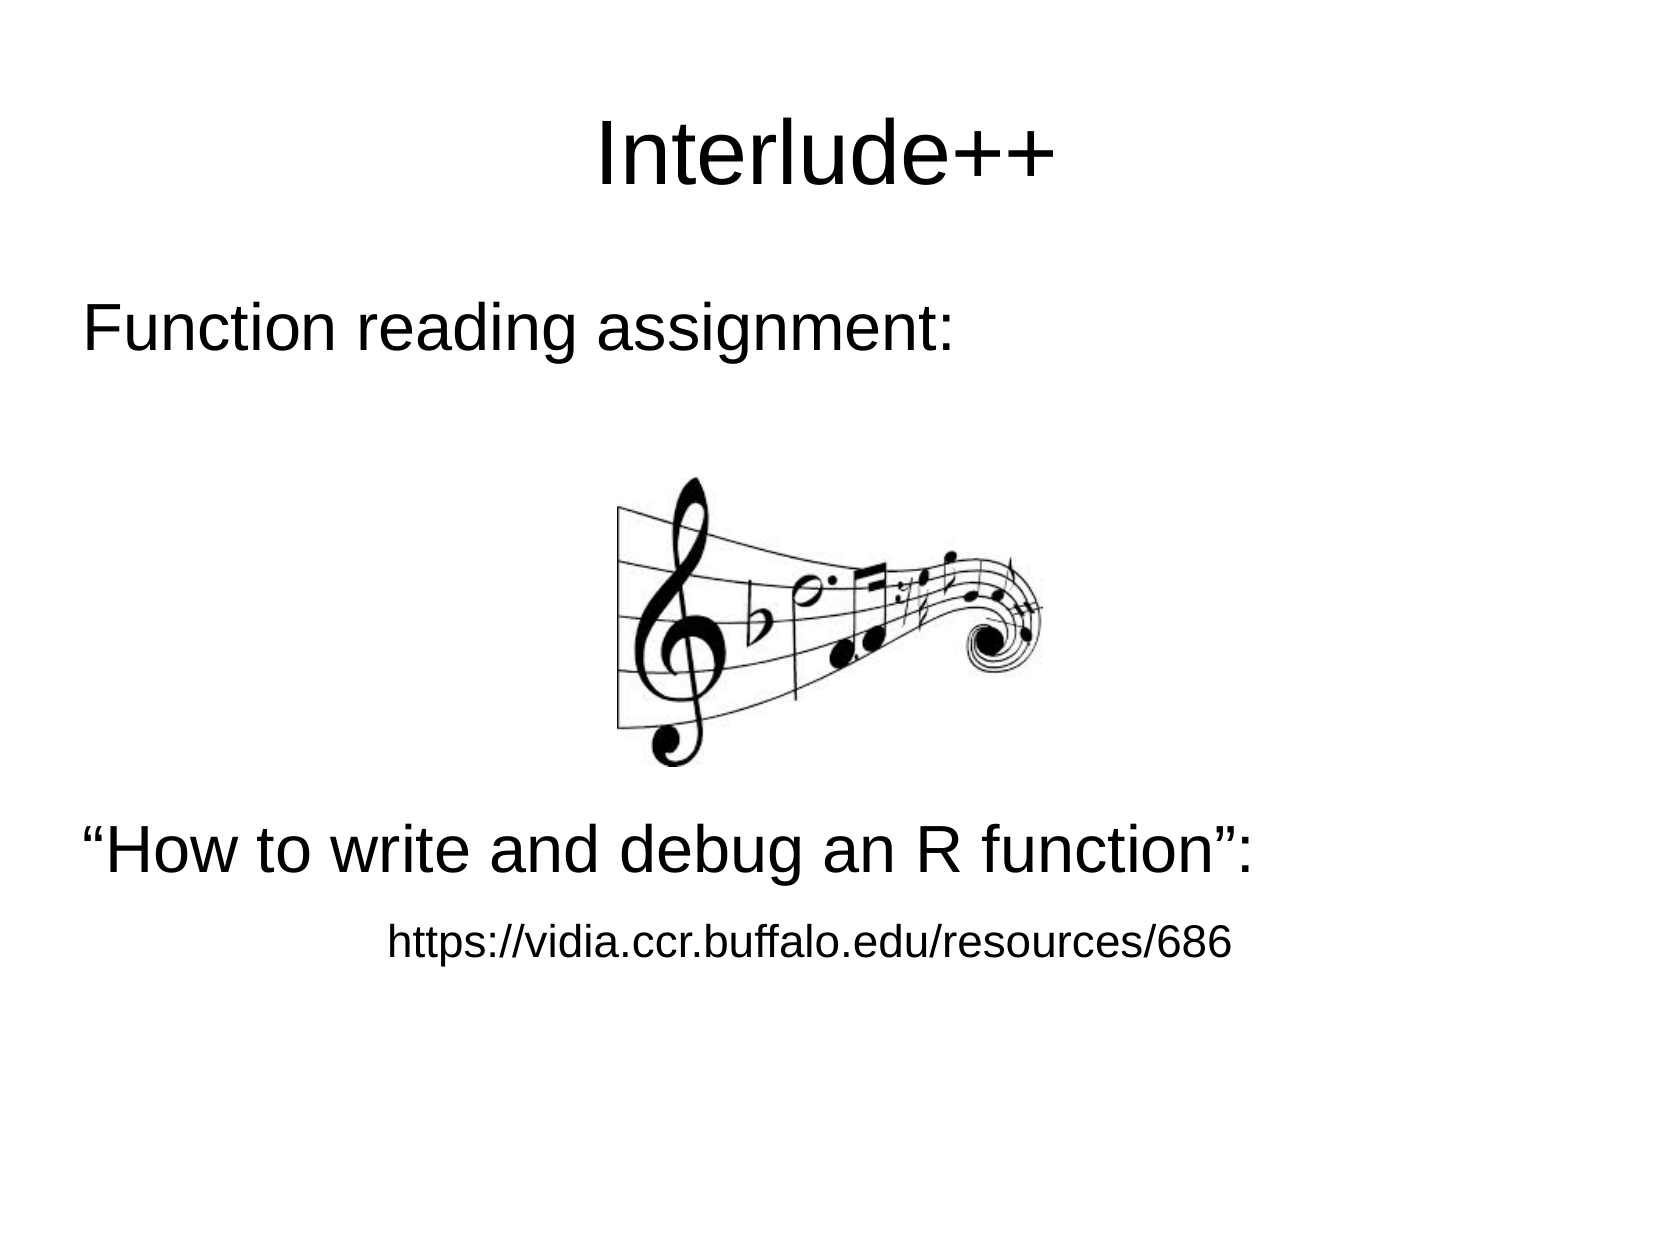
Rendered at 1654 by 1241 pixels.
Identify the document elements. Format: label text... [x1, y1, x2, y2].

picture [617, 477, 1043, 767]
title Interlude++ [82, 49, 1571, 257]
list Function reading assignment: “How to write and debug an R function”: https://vidia.ccr.buffalo.edu/resources/686 [82, 290, 1538, 1010]
